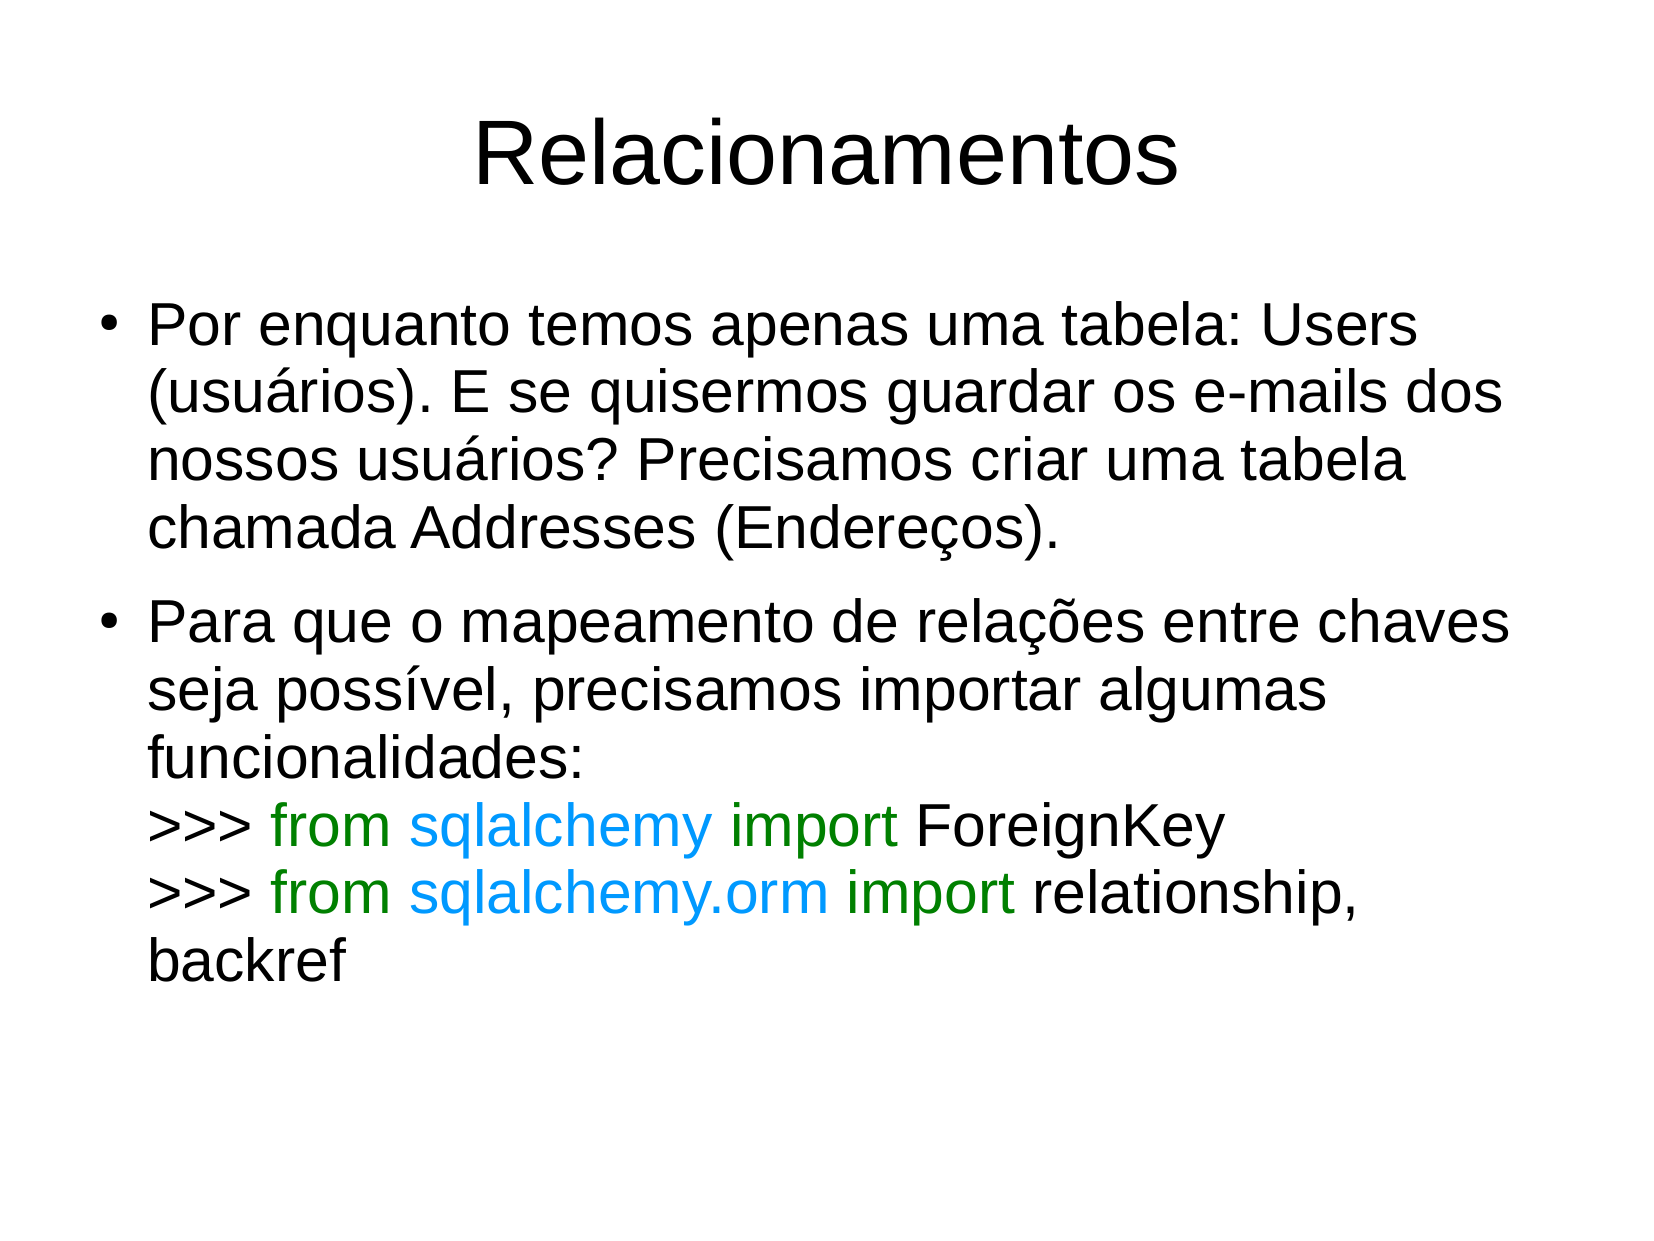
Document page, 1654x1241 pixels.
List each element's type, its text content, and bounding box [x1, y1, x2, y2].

list Por enquanto temos apenas uma tabela: Users (usuários). E se quisermos guardar os e-mails dos nossos usuários? Precisamos criar uma tabela chamada Addresses (Endereços). Para que o mapeamento de relações entre chaves seja possível, precisamos importar algumas funcionalidades: >>> from sqlalchemy import ForeignKey >>> from sqlalchemy.orm import relationship, backref [82, 290, 1538, 1010]
title Relacionamentos [82, 49, 1571, 257]
